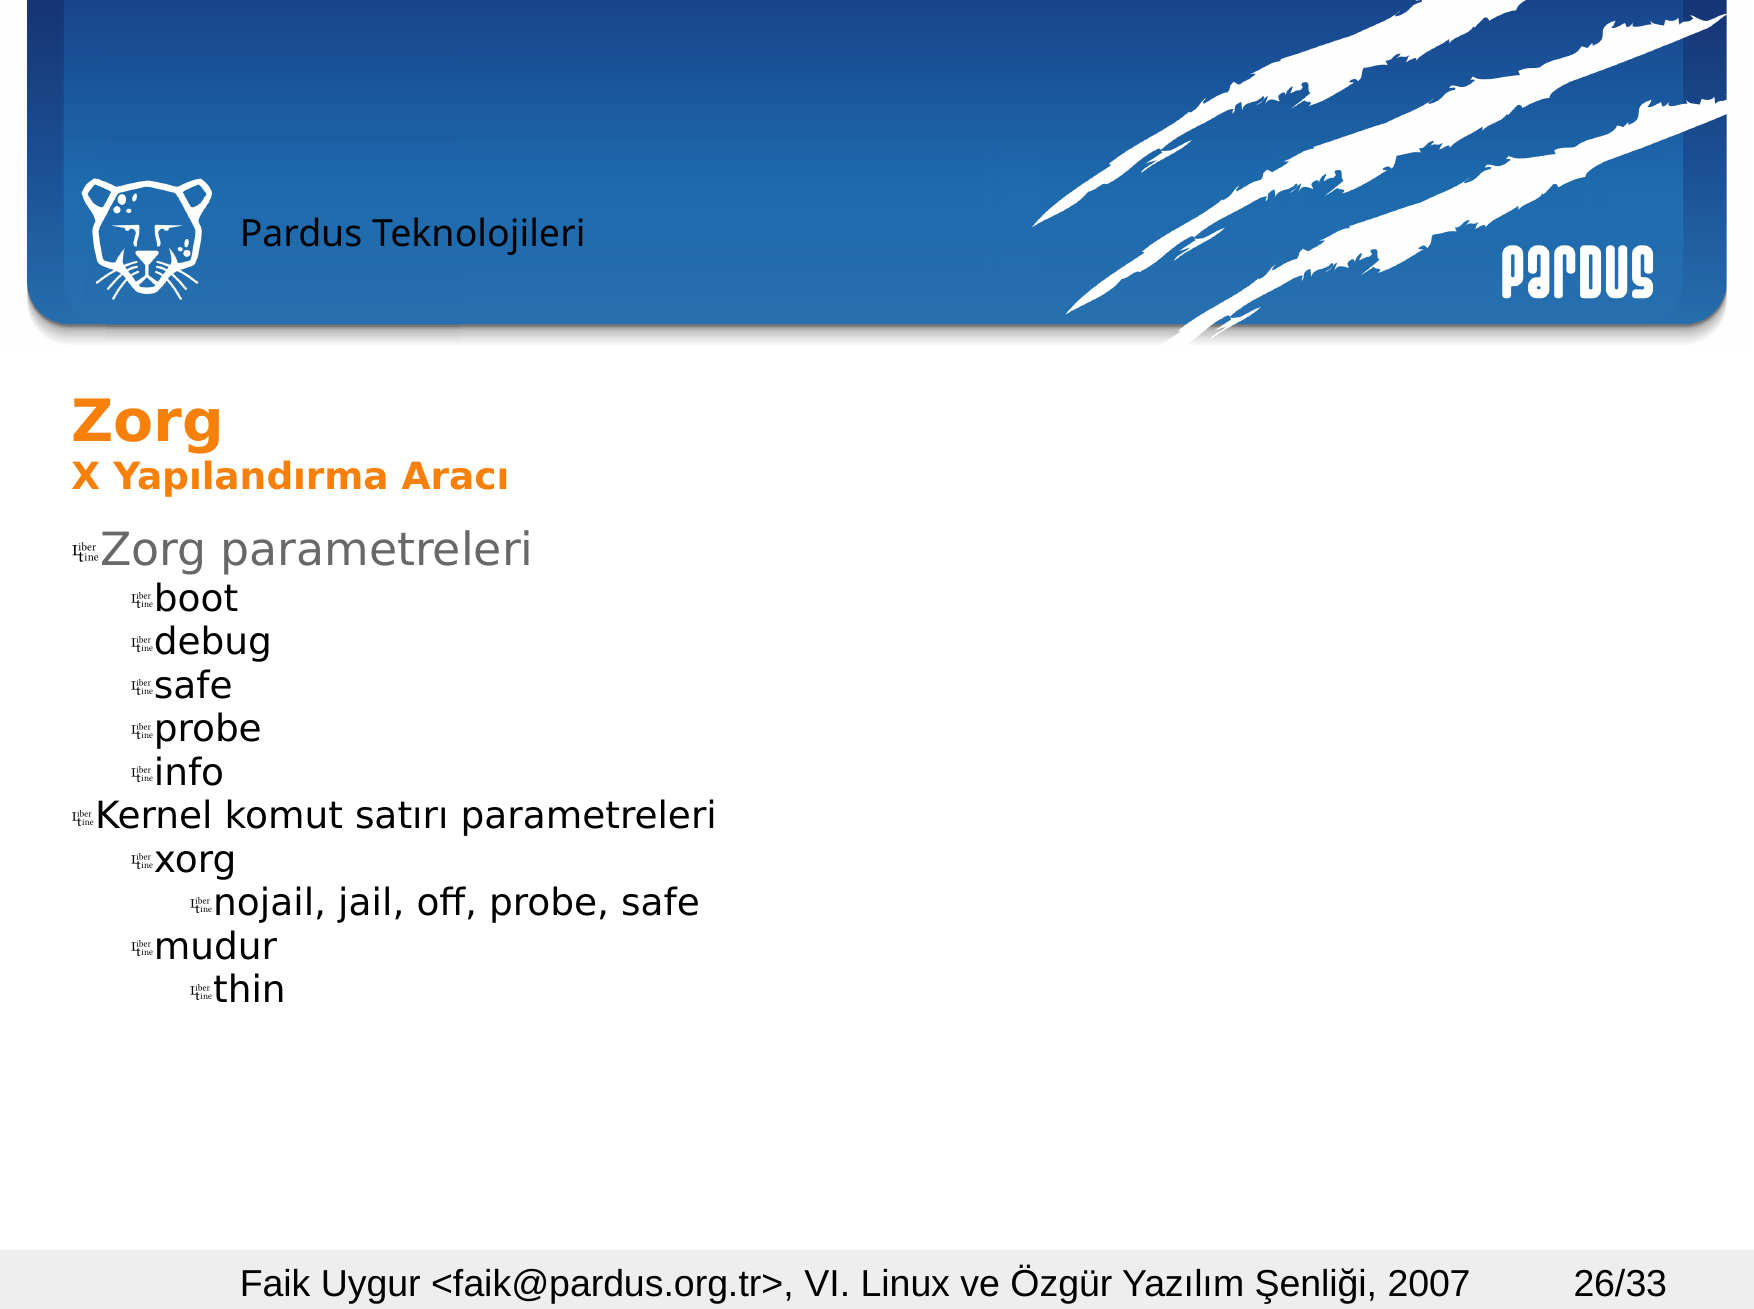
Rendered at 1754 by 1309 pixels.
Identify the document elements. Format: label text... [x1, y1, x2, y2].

text_box Zorg X Yapılandırma Aracı Zorg parametreleri boot debug safe probe info Kernel komut satırı parametreleri xorg nojail, jail, off, probe, safe mudur thin [56, 380, 1680, 1063]
picture [0, 0, 1753, 355]
